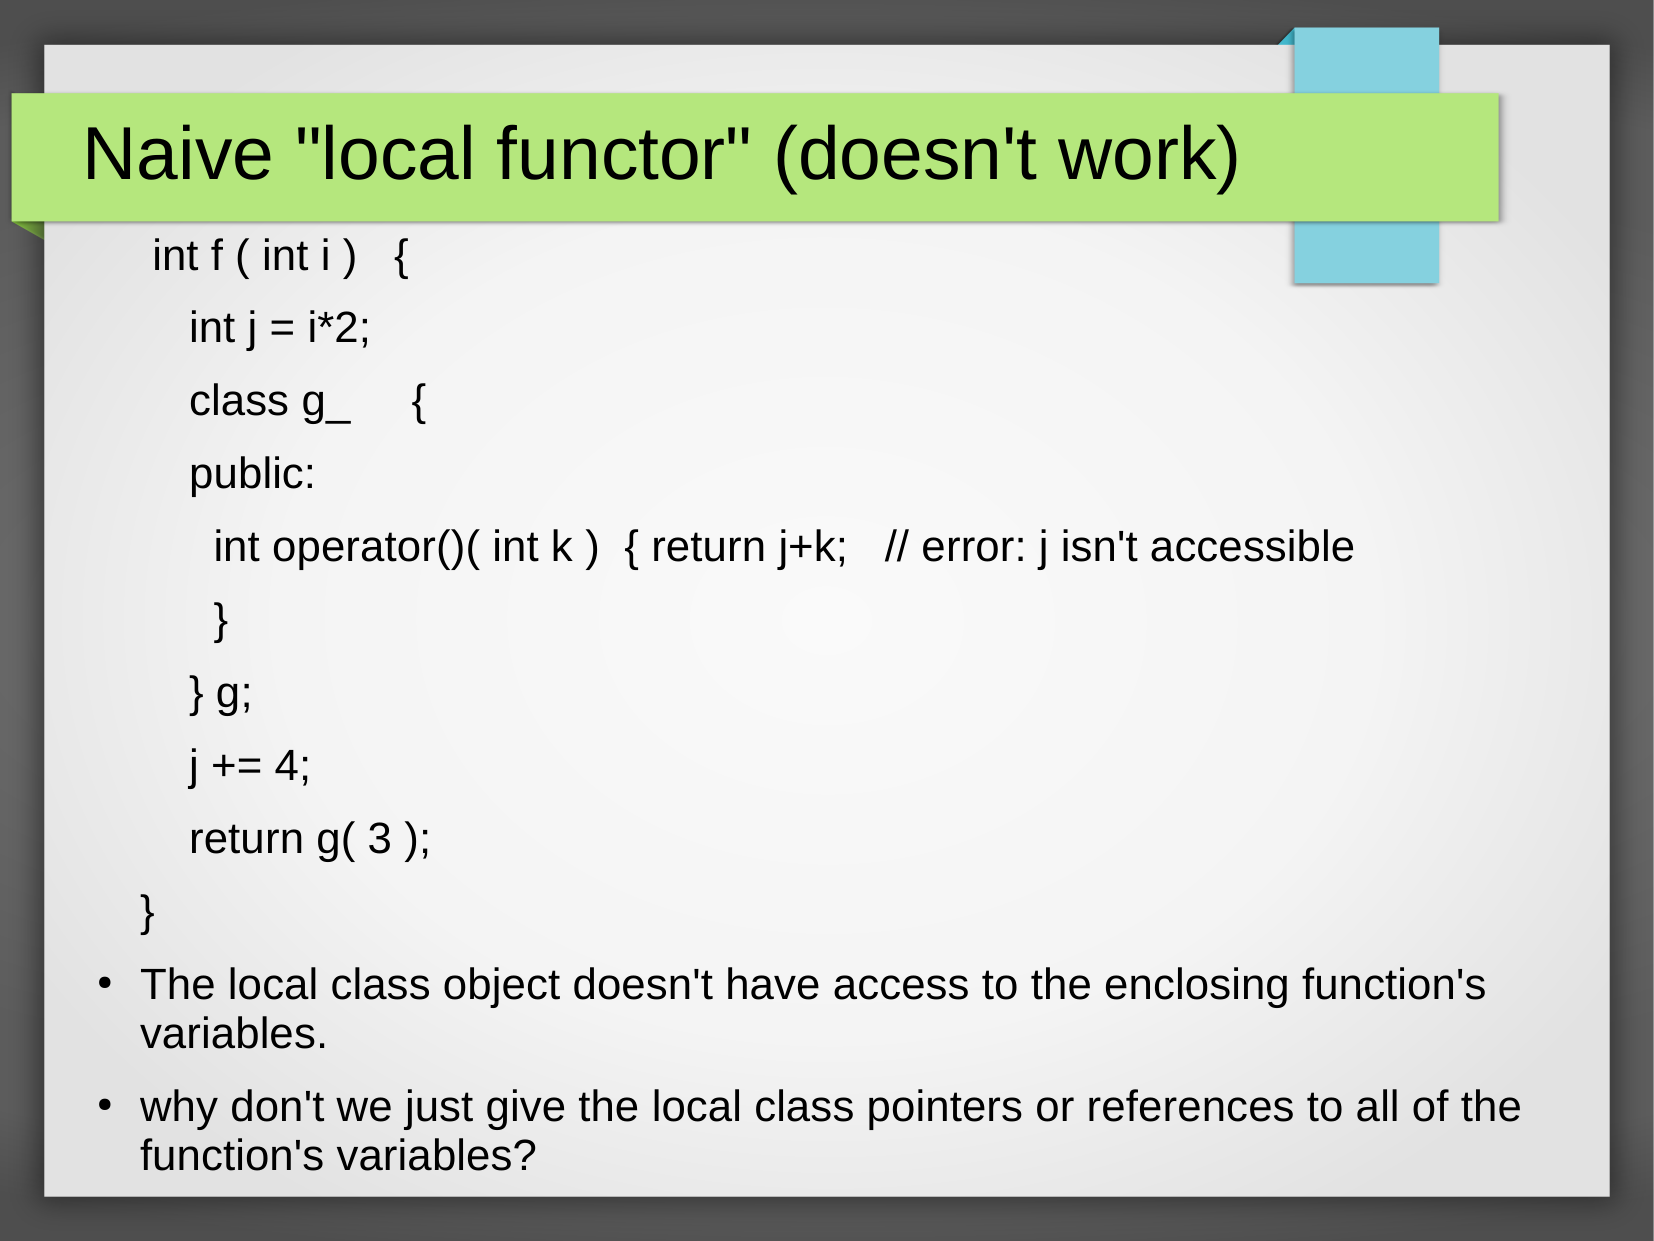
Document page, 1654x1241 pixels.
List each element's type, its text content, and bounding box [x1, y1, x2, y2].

title Naive "local functor" (doesn't work) [82, 94, 1264, 213]
list int f ( int i ) { int j = i*2; class g_ { public: int operator()( int k ) { return j+k; // error: j isn't accessible } } g; j += 4; return g( 3 ); } The local class object doesn't have access to the enclosing function's variables. why don't we just give the local class pointers or references to all of the function's variables? [82, 230, 1571, 1188]
picture [0, 0, 1654, 1241]
